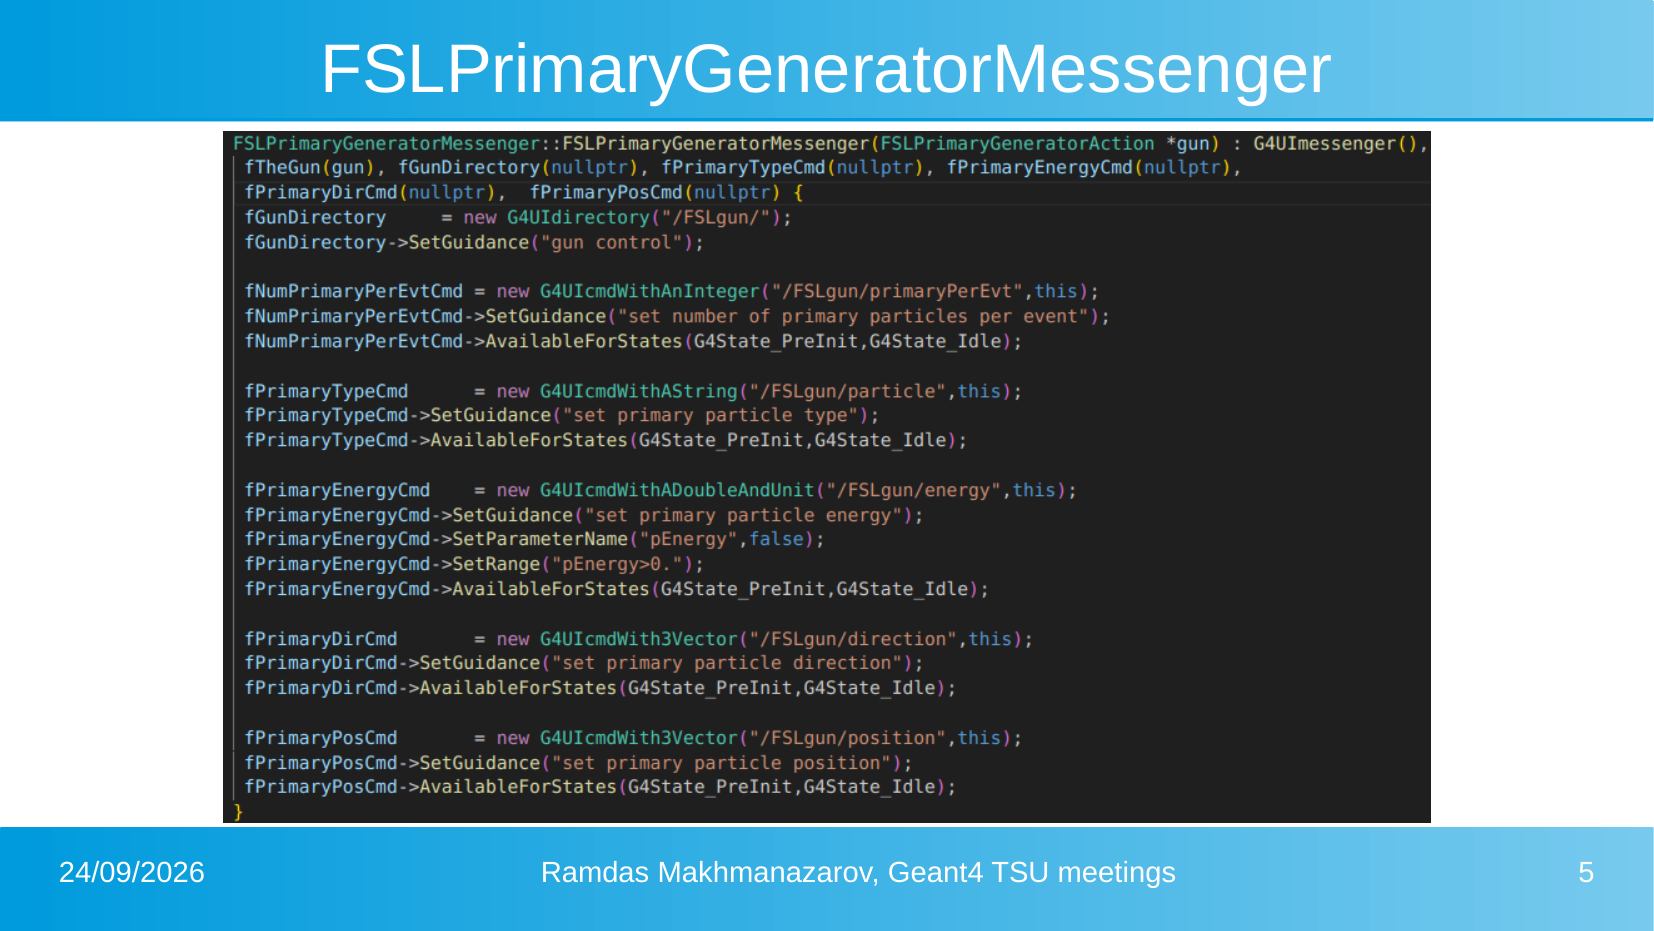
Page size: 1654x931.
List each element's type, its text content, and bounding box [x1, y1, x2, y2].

picture [223, 131, 1431, 823]
title FSLPrimaryGeneratorMessenger [59, 29, 1595, 109]
